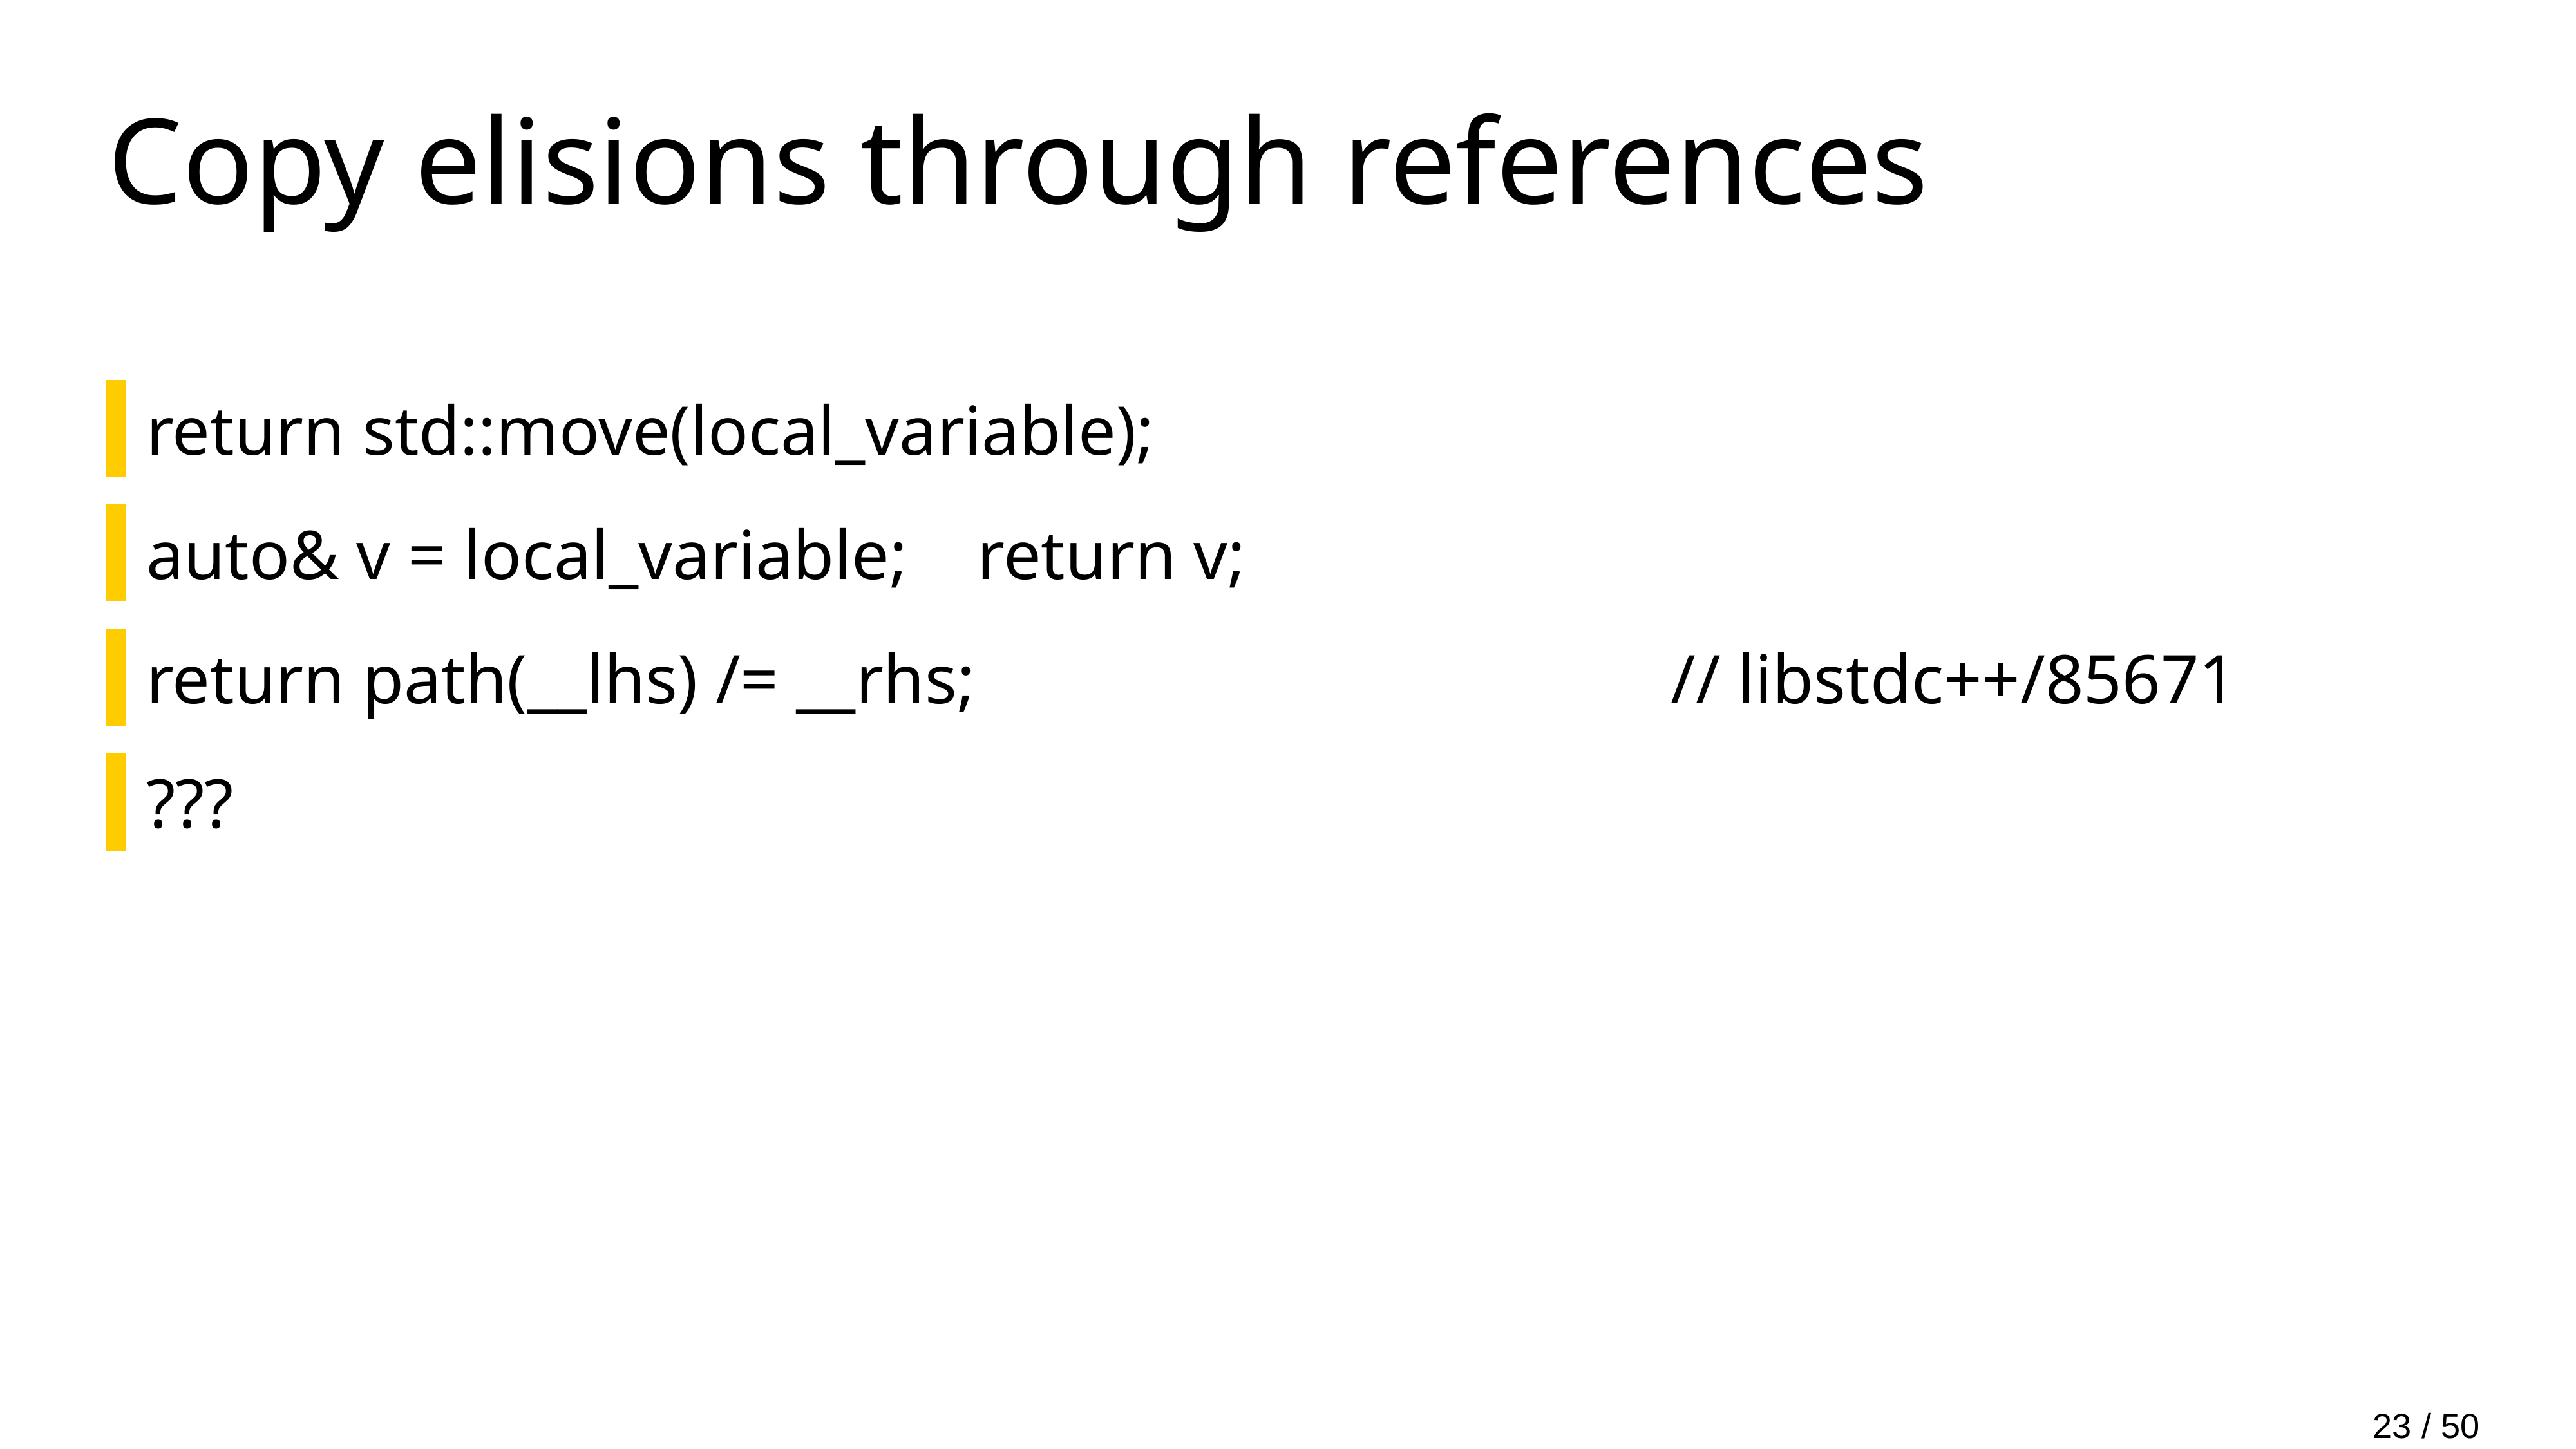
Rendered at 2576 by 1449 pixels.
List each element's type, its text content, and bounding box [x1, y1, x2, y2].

text_box <number> / 50 [2363, 1402, 2576, 1449]
title Copy elisions through references [108, 80, 2468, 242]
text_box return std::move(local_variable); auto& v = local_variable; return v; return path(__lhs) /= __rhs; // libstdc++/85671 ??? [96, 364, 2512, 1419]
